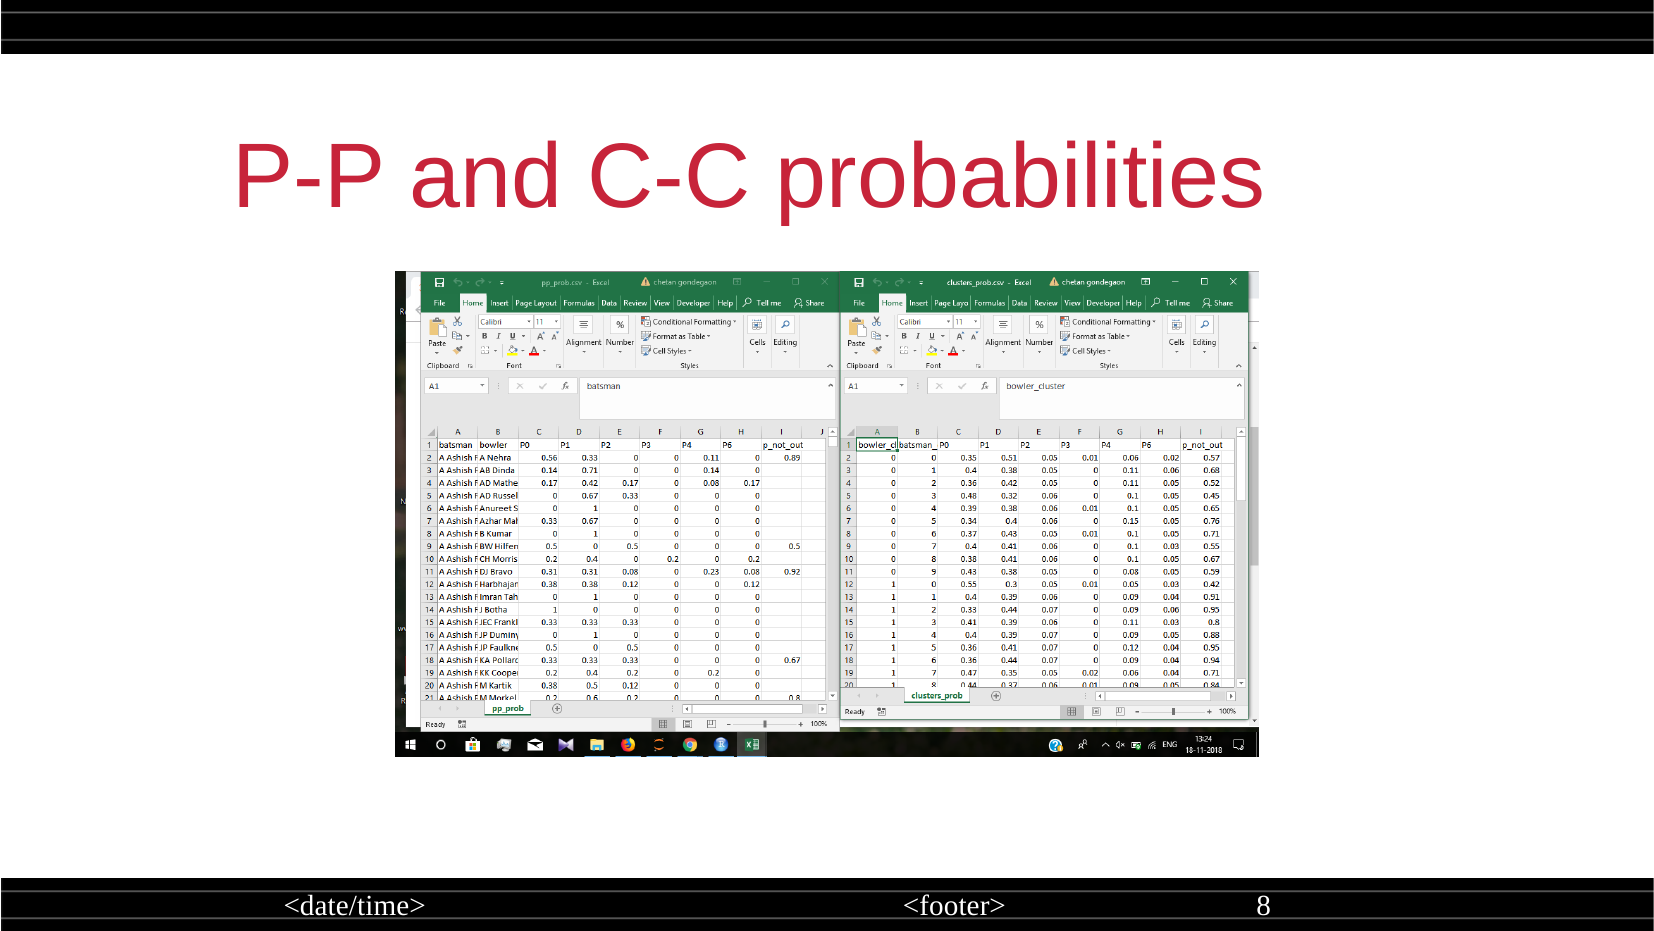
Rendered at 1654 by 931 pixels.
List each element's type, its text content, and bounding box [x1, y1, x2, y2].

picture [1, 878, 1654, 931]
picture [1, 0, 1654, 54]
picture [395, 271, 1259, 757]
text_box P-P and C-C probabilities [82, 92, 1571, 248]
